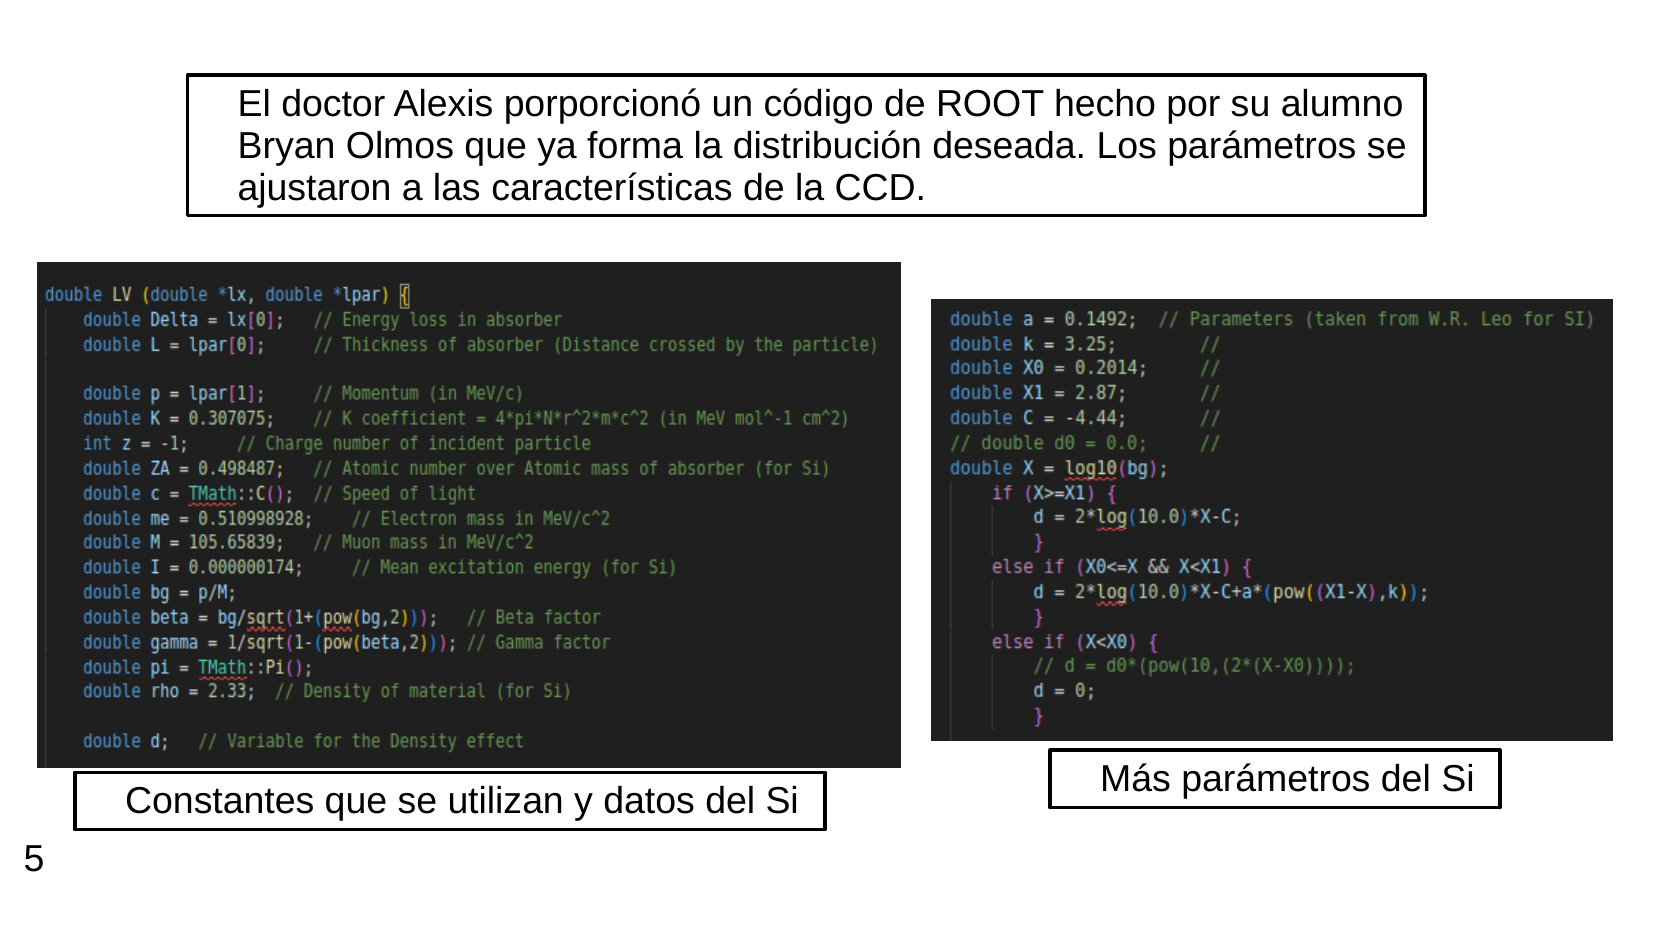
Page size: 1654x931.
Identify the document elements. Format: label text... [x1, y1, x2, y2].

text_box <number> [8, 829, 638, 901]
picture [931, 299, 1613, 741]
text_box El doctor Alexis porporcionó un código de ROOT hecho por su alumno Bryan Olmos que ya forma la distribución deseada. Los parámetros se ajustaron a las características de la CCD. [187, 75, 1426, 216]
picture [37, 262, 901, 768]
text_box Más parámetros del Si [1050, 750, 1501, 808]
text_box Constantes que se utilizan y datos del Si [75, 772, 826, 830]
